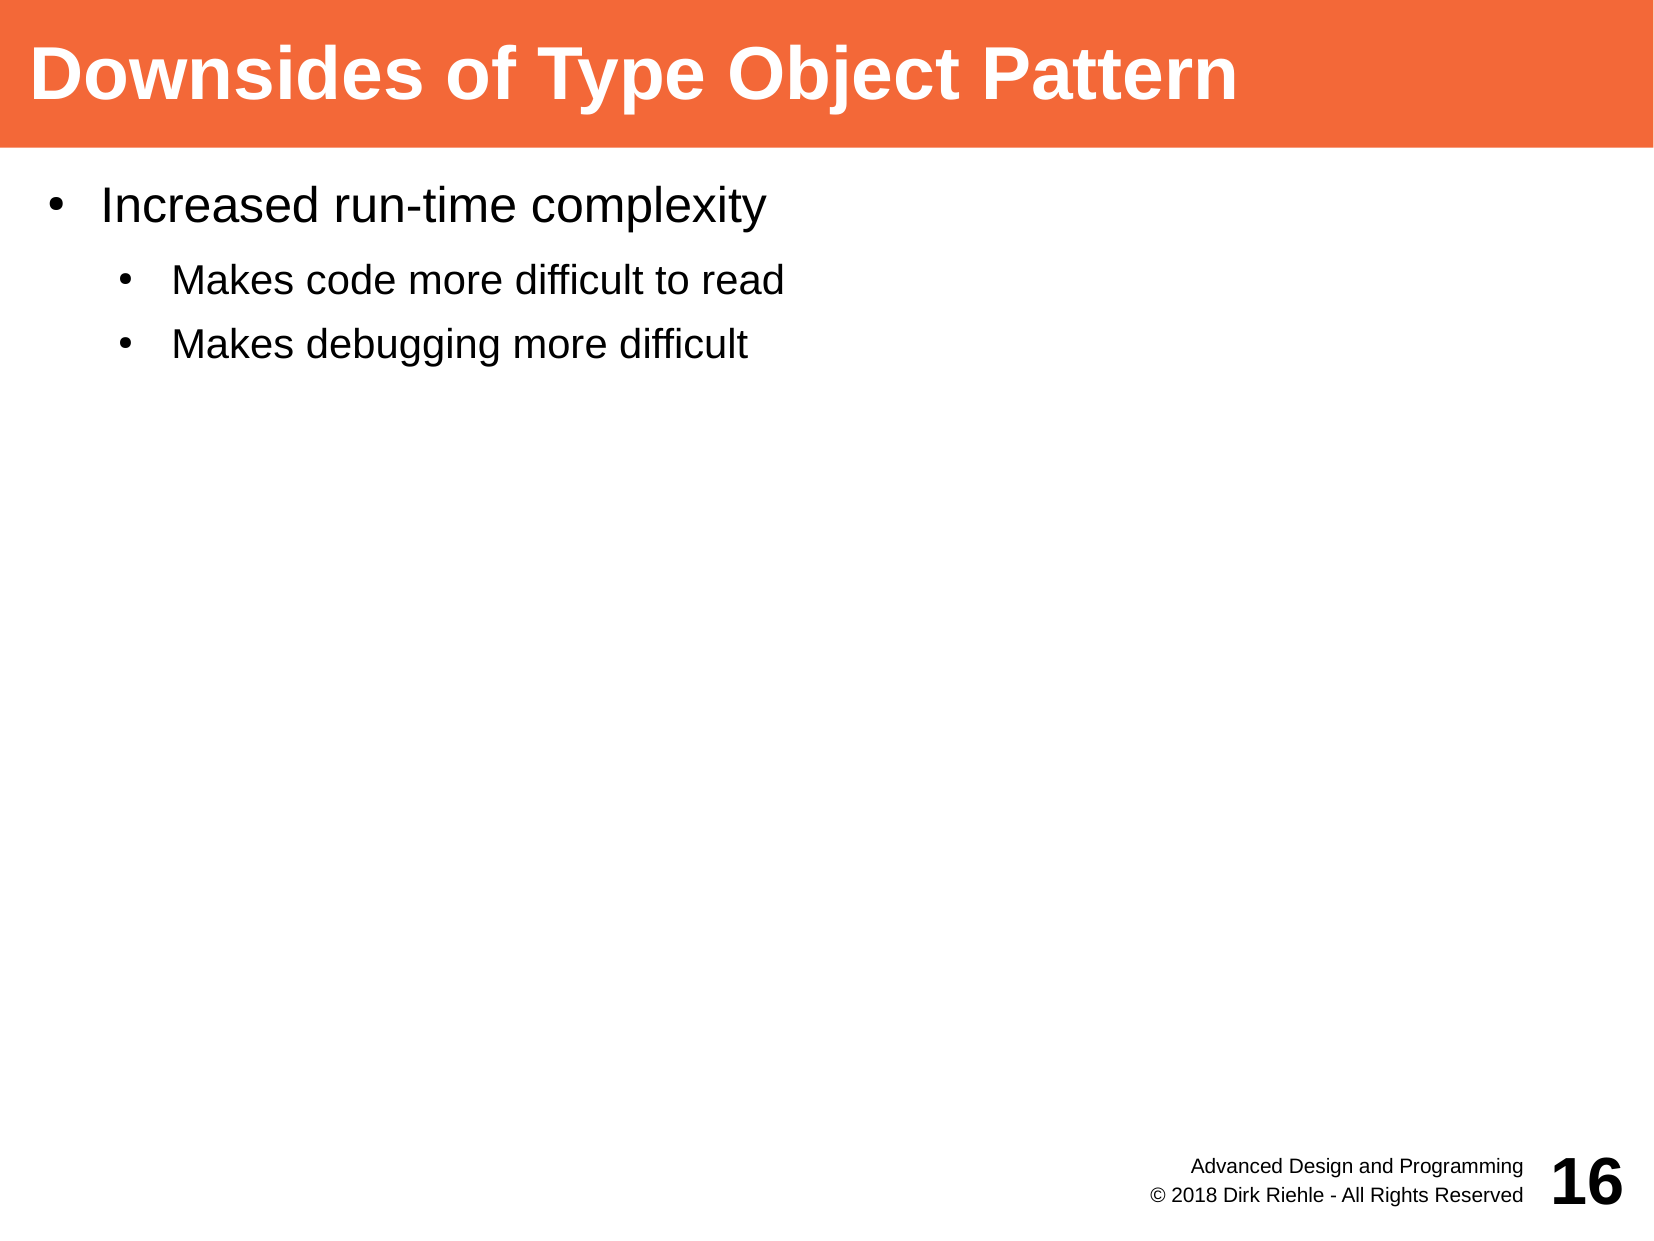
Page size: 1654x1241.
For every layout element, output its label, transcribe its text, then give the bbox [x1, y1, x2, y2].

title Downsides of Type Object Pattern [0, 0, 1654, 148]
list Increased run-time complexity Makes code more difficult to read Makes debugging more difficult [29, 177, 1625, 1063]
